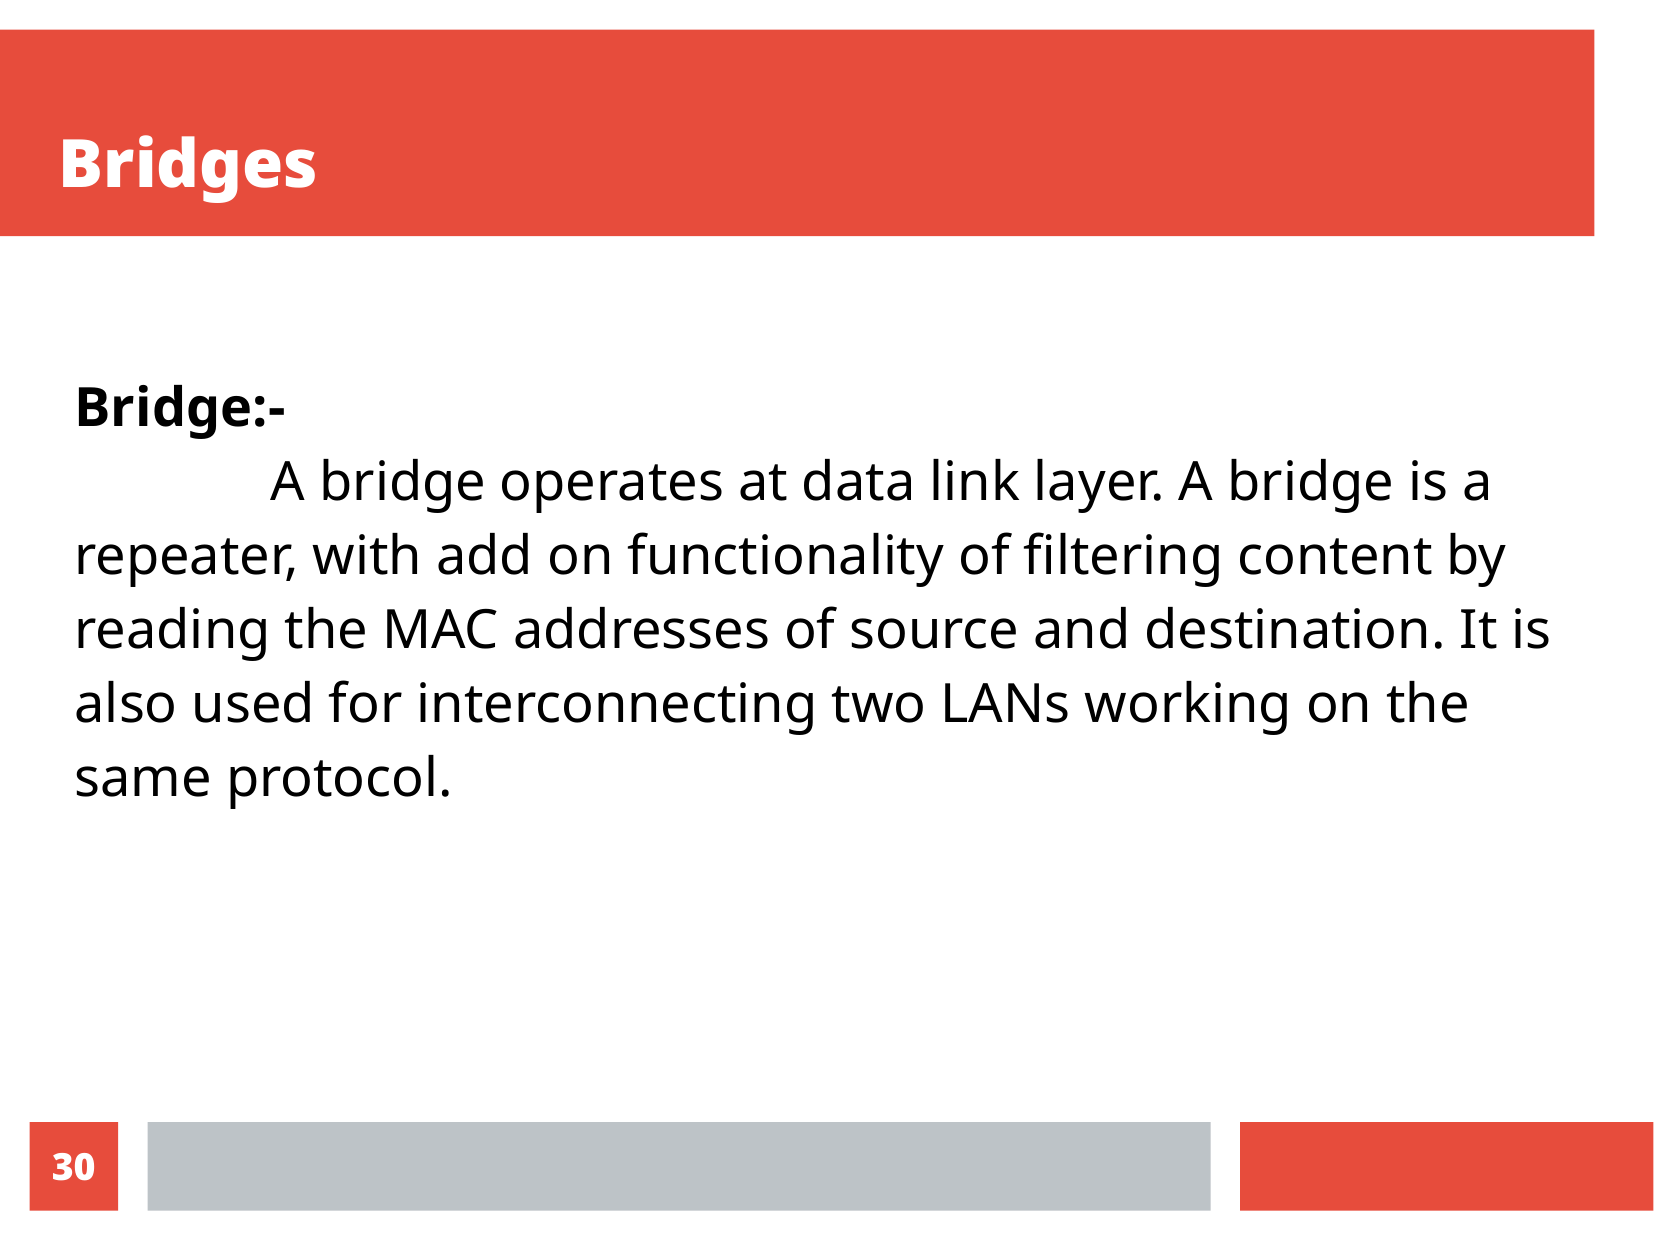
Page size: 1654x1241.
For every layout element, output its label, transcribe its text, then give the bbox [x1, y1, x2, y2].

title Bridges [59, 59, 1595, 207]
text_box Bridge:- A bridge operates at data link layer. A bridge is a repeater, with add on functionality of filtering content by reading the MAC addresses of source and destination. It is also used for interconnecting two LANs working on the same protocol. [59, 360, 1581, 773]
